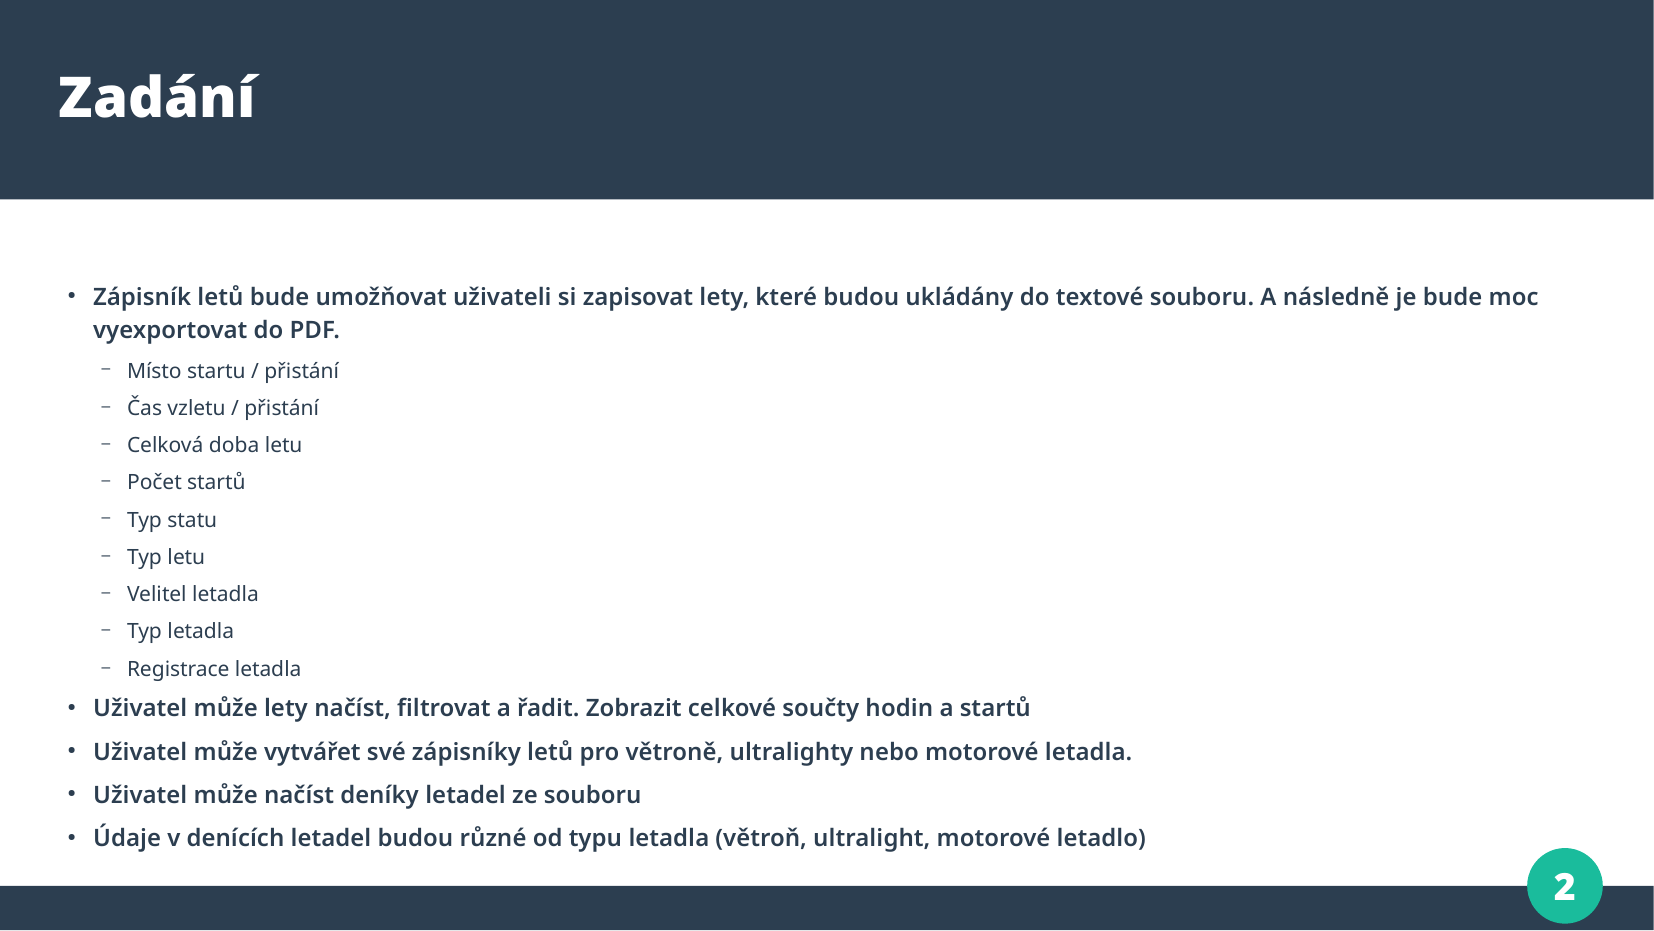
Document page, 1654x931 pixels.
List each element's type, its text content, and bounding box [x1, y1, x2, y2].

list Zápisník letů bude umožňovat uživateli si zapisovat lety, které budou ukládány do textové souboru. A následně je bude moc vyexportovat do PDF. Místo startu / přistání Čas vzletu / přistání Celková doba letu Počet startů Typ statu Typ letu Velitel letadla Typ letadla Registrace letadla Uživatel může lety načíst, filtrovat a řadit. Zobrazit celkové součty hodin a startů Uživatel může vytvářet své zápisníky letů pro větroně, ultralighty nebo motorové letadla. Uživatel může načíst deníky letadel ze souboru Údaje v denících letadel budou různé od typu letadla (větroň, ultralight, motorové letadlo) [59, 236, 1595, 857]
title Zadání [59, 37, 1595, 156]
